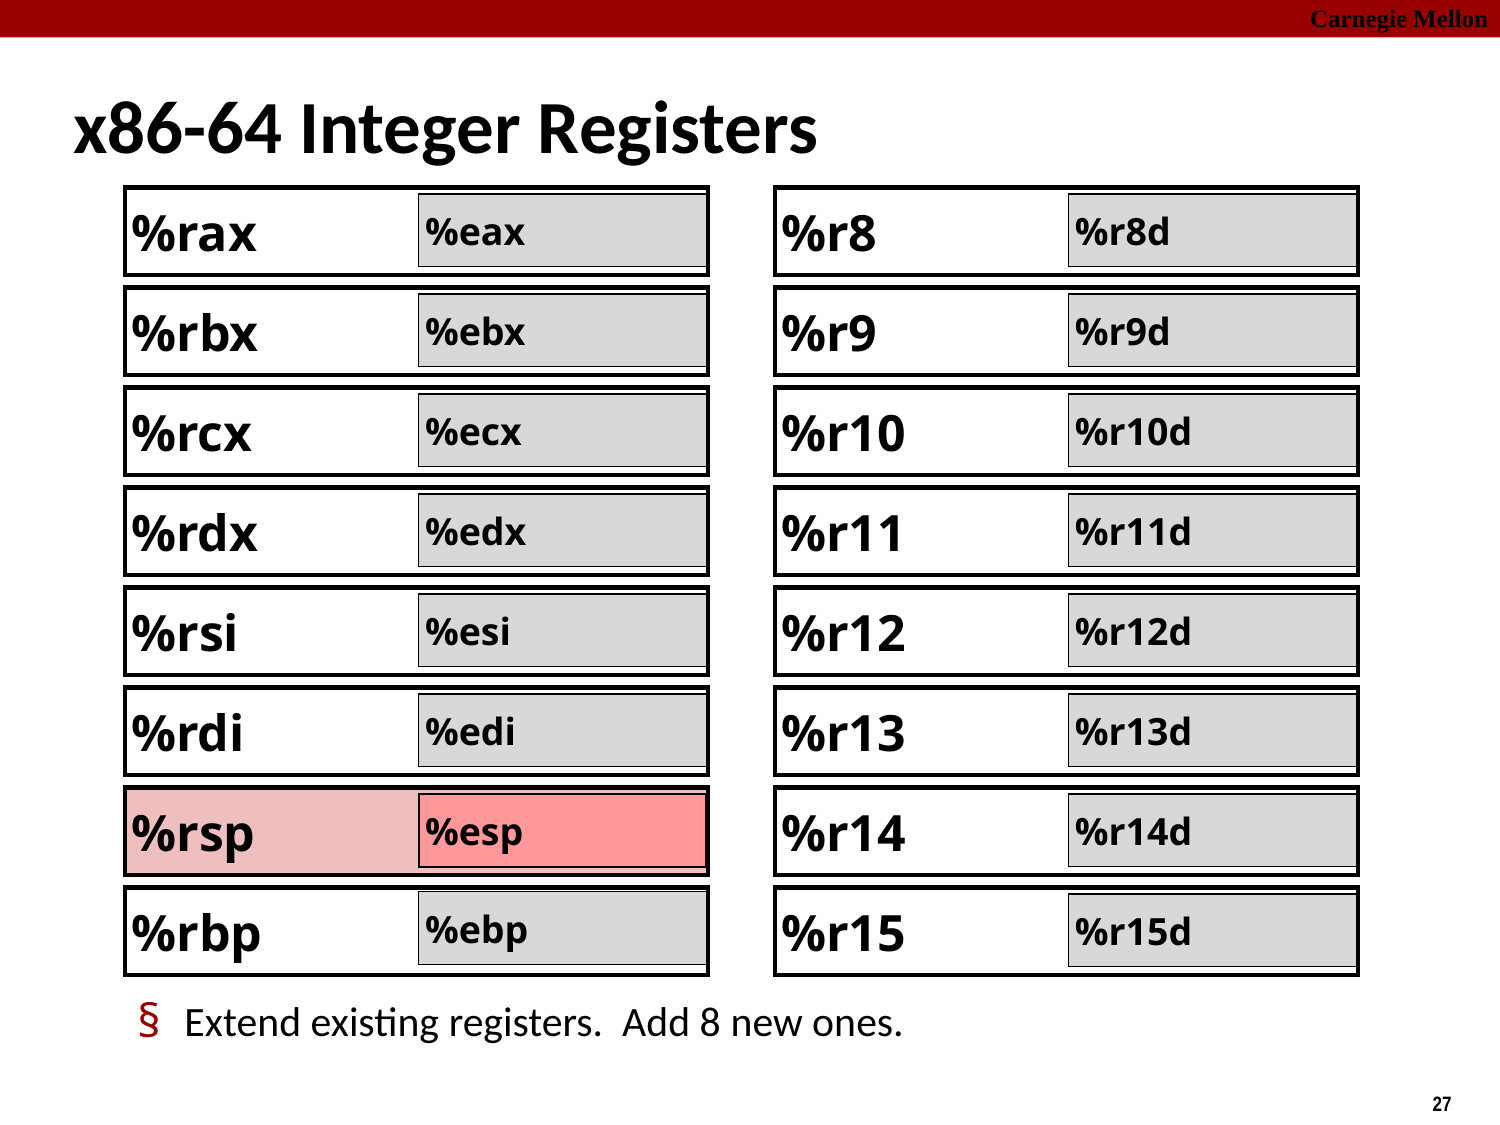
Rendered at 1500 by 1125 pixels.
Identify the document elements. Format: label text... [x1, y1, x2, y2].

text_box %r10 [774, 387, 1359, 475]
text_box %rbx [124, 287, 709, 375]
text_box %r15 [774, 887, 1359, 975]
text_box %r14 [774, 787, 1359, 875]
text_box %rdi [124, 687, 709, 775]
title x86-64 Integer Registers [58, 71, 1304, 197]
text_box %rsi [124, 587, 709, 675]
text_box %r11 [774, 487, 1359, 575]
text_box %rax [124, 187, 709, 275]
text_box %esp [418, 793, 707, 867]
text_box %rdx [124, 487, 709, 575]
text_box %rbp [124, 887, 709, 975]
text_box %rsp [124, 787, 709, 875]
text_box %r12 [774, 587, 1359, 675]
text_box %r13 [774, 687, 1359, 775]
text_box %r9 [774, 287, 1359, 375]
list Extend existing registers. Add 8 new ones. [47, 987, 1250, 1125]
text_box %r8 [774, 187, 1359, 275]
text_box %rcx [124, 387, 709, 475]
